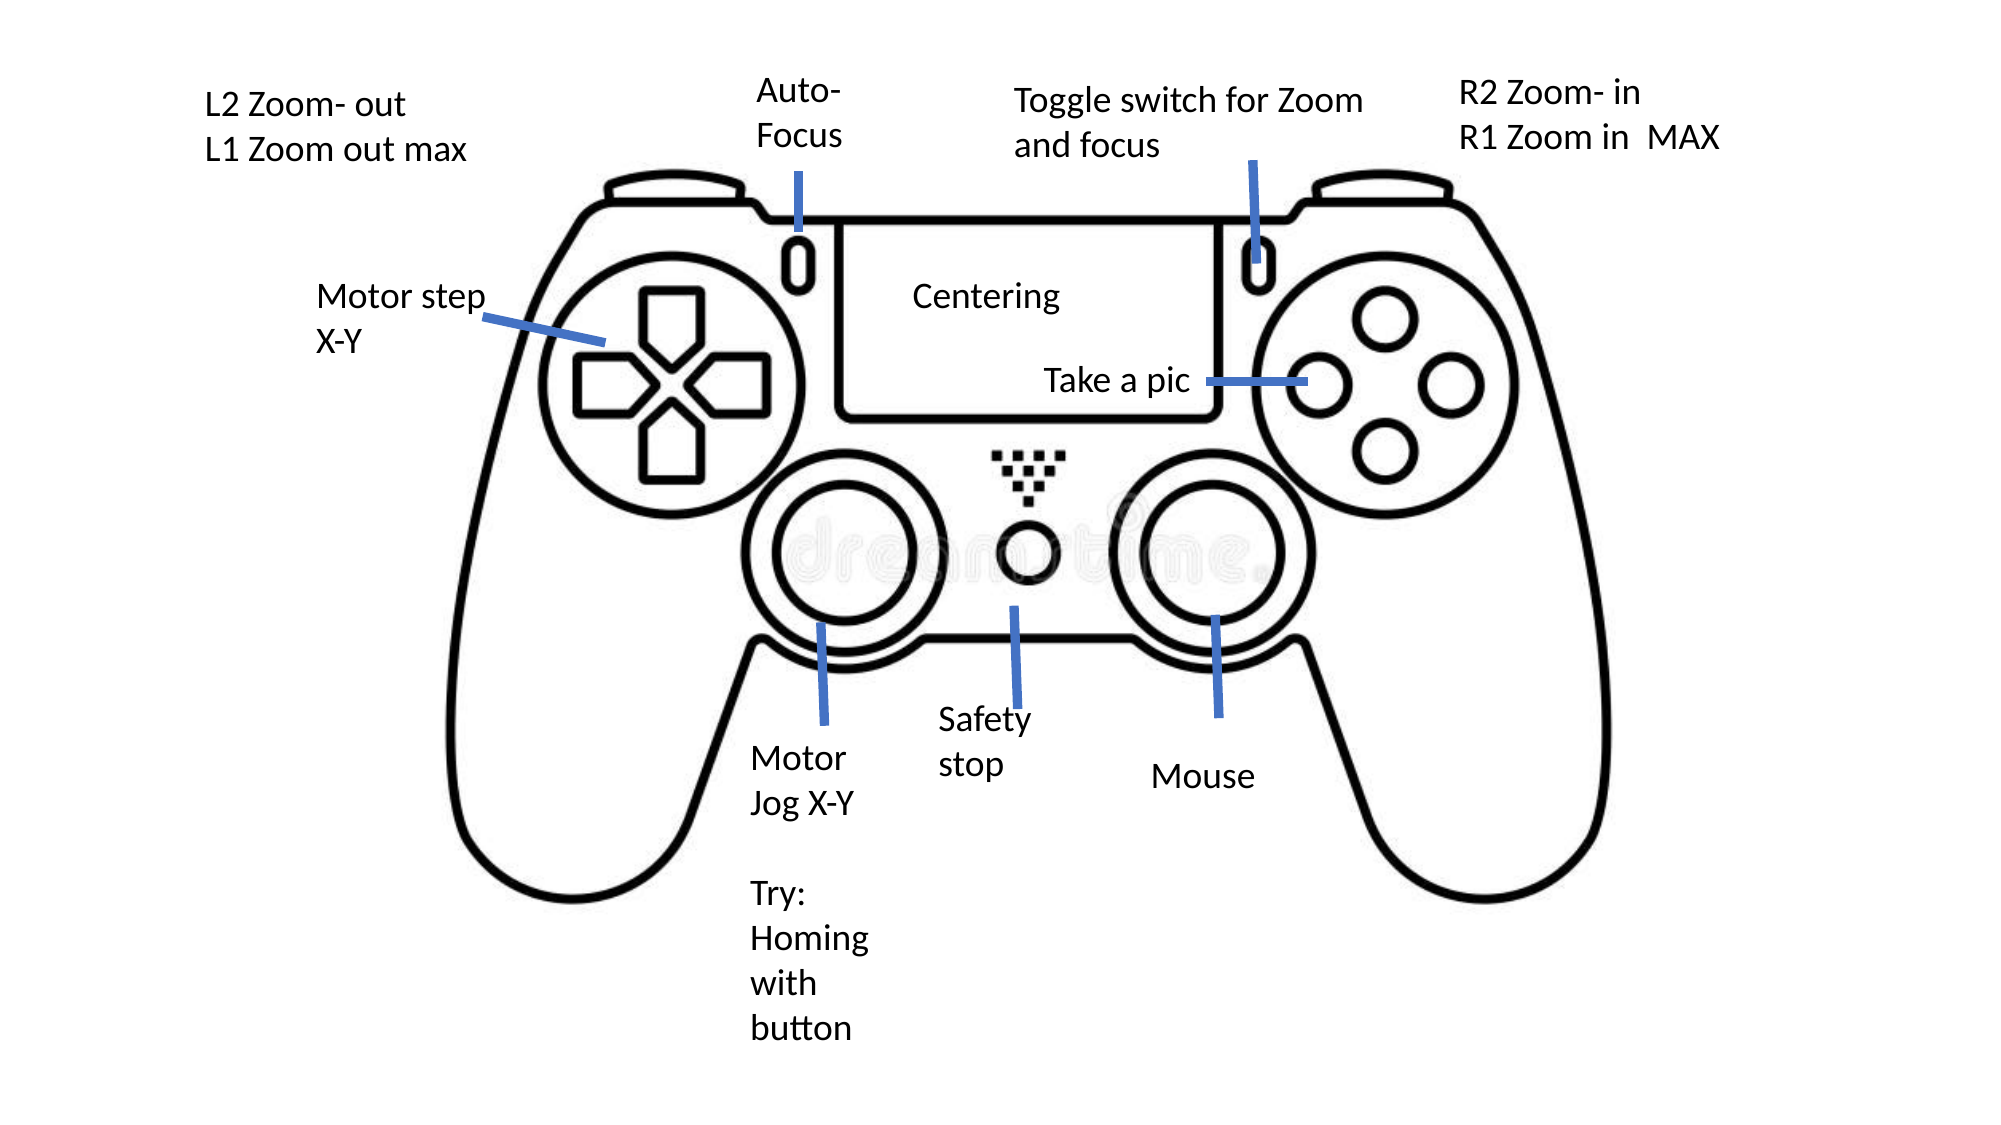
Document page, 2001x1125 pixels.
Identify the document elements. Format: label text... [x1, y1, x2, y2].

text_box Mouse [1135, 743, 1288, 805]
text_box Safety stop [923, 686, 1066, 793]
text_box Auto-Focus [741, 57, 885, 164]
text_box Toggle switch for Zoom and focus [999, 67, 1413, 174]
text_box Take a pic [1028, 347, 1226, 408]
text_box Motor Jog X-Y Try: Homing with button [735, 725, 914, 1060]
text_box Motor step X-Y [301, 263, 511, 370]
text_box L2 Zoom- out L1 Zoom out max [190, 71, 483, 224]
text_box R2 Zoom- in R1 Zoom in MAX [1443, 59, 1737, 166]
text_box Centering [897, 263, 1120, 325]
picture [391, 59, 1667, 1015]
